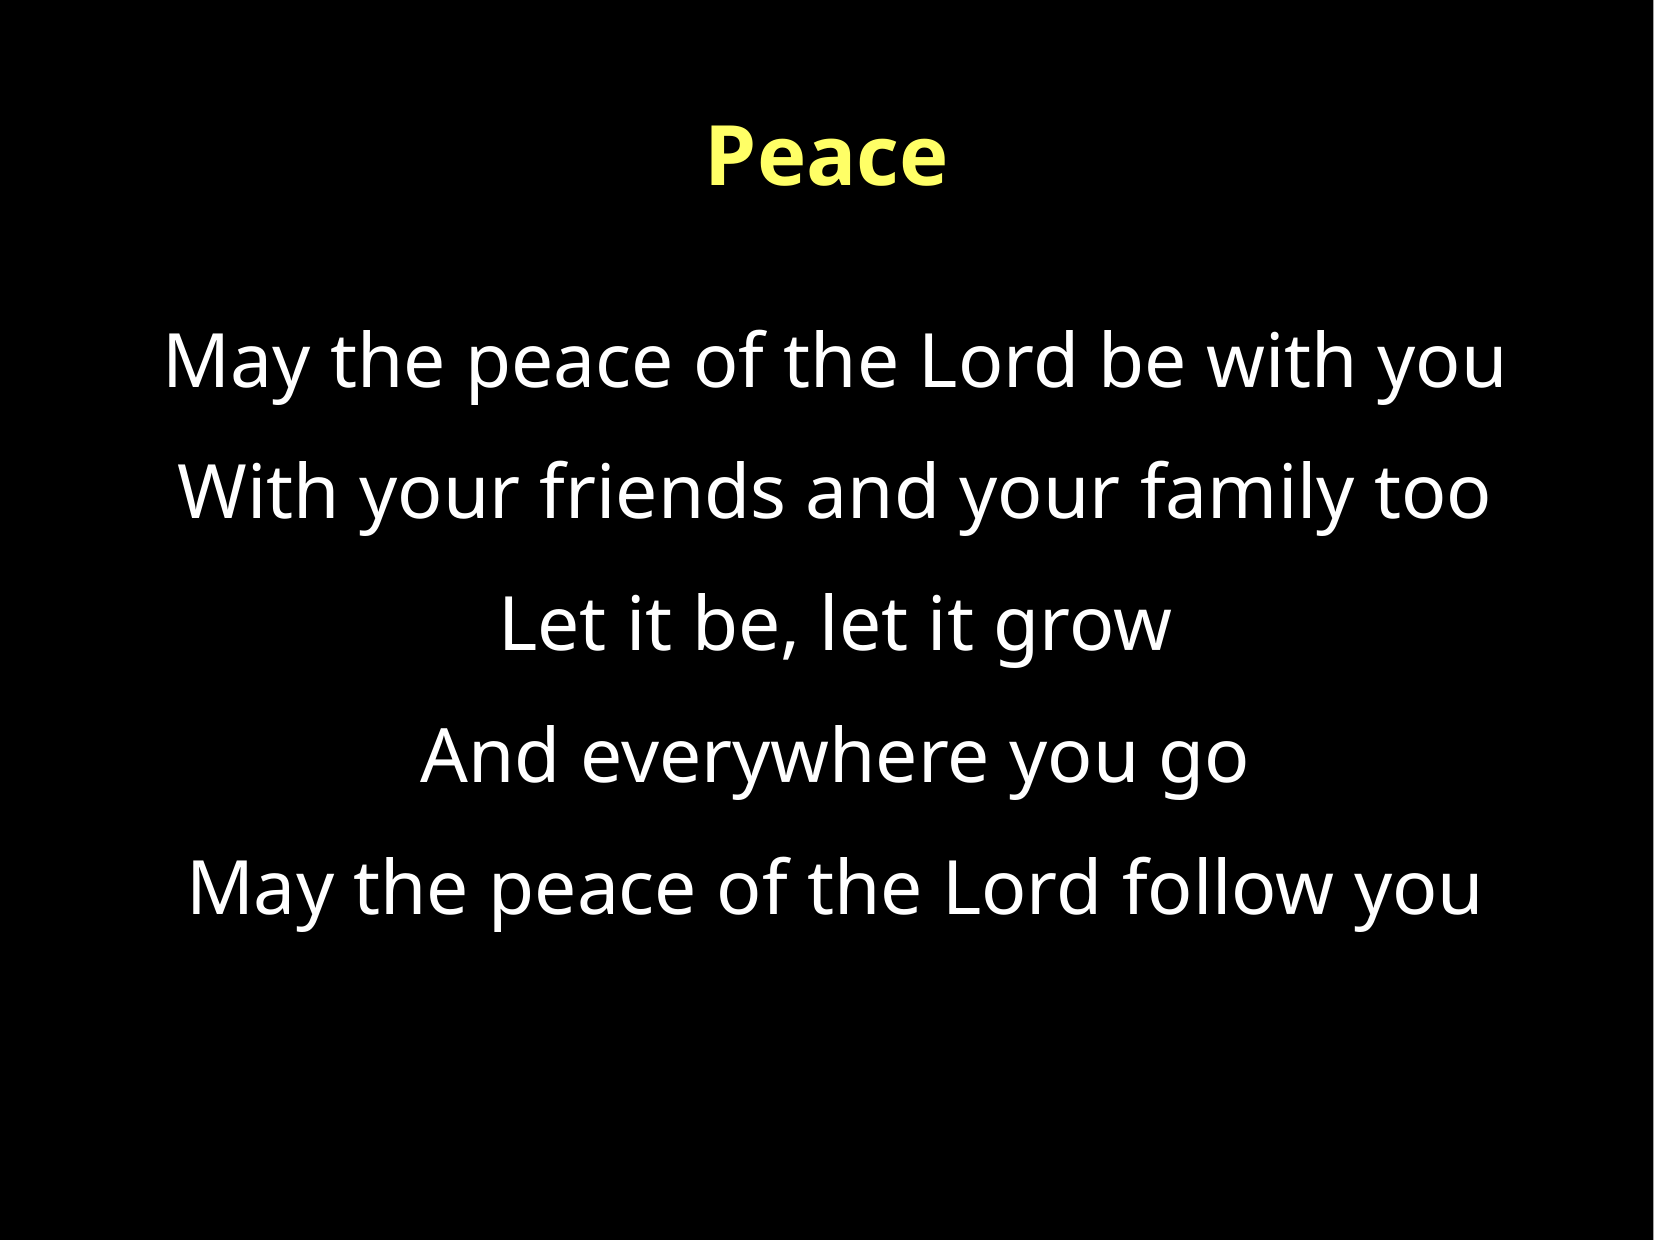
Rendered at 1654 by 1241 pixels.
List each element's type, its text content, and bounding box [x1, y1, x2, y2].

list May the peace of the Lord be with you With your friends and your family too Let it be, let it grow And everywhere you go May the peace of the Lord follow you [0, 307, 1654, 1241]
title Peace [82, 49, 1571, 257]
